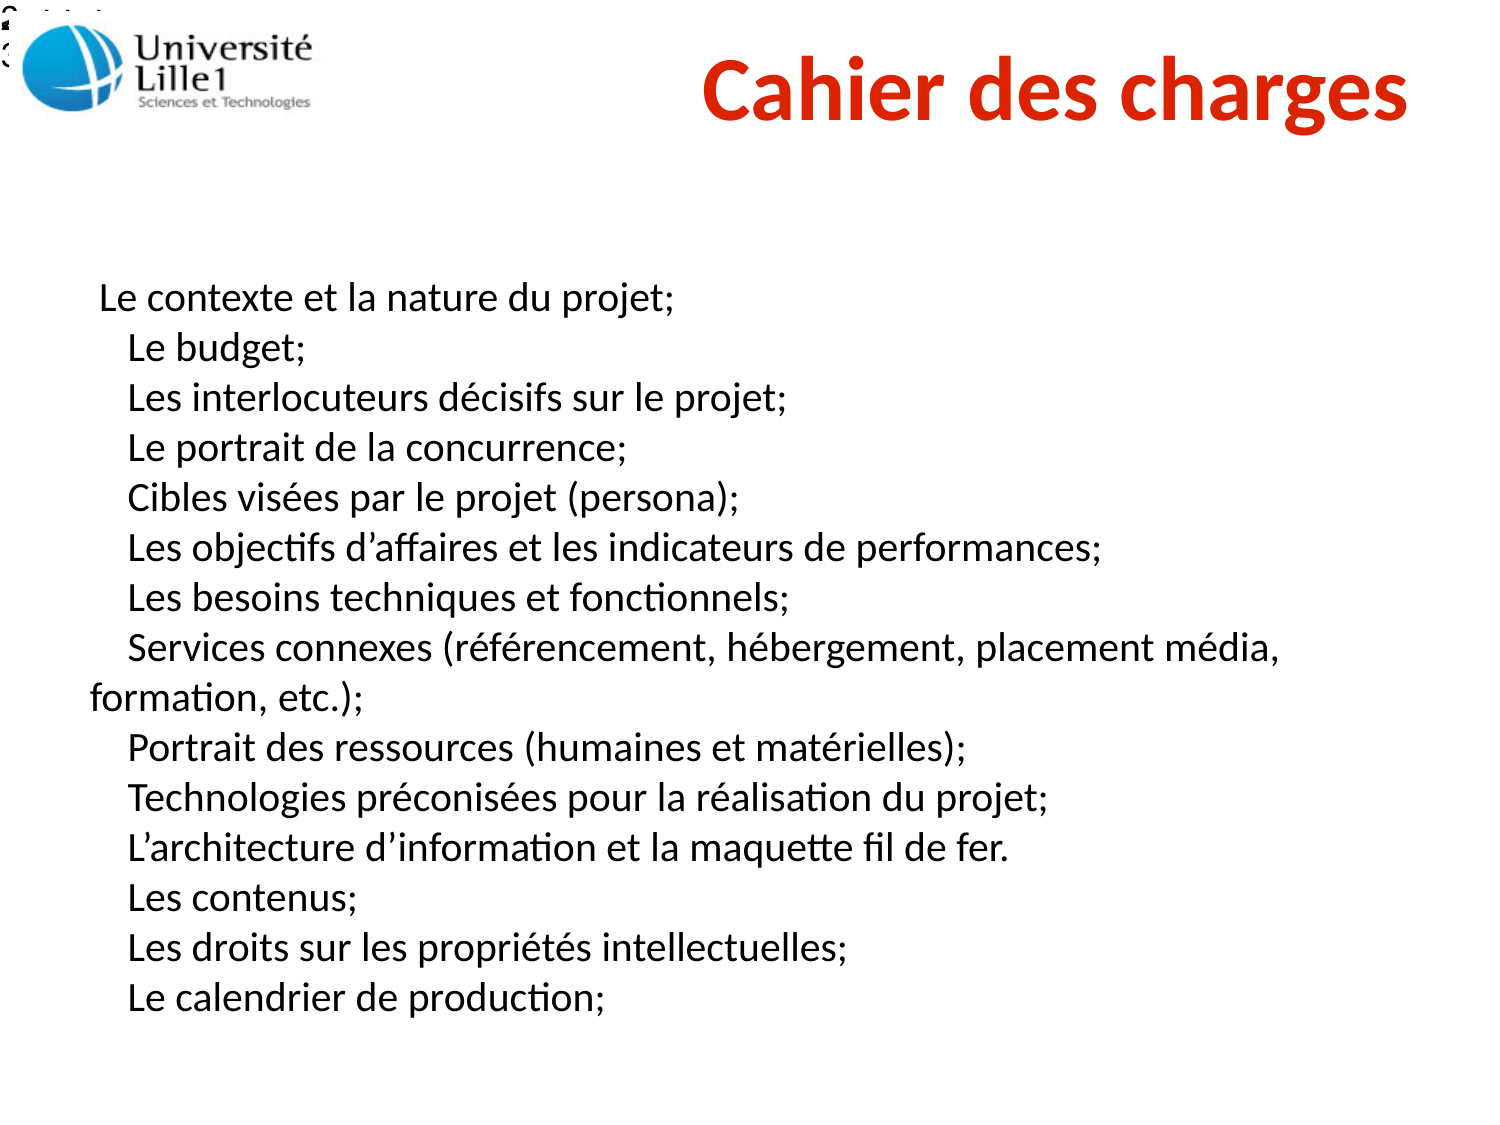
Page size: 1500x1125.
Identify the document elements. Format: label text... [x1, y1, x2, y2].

text_box Cahier des charges [74, 45, 1425, 233]
picture [9, 11, 343, 118]
text_box Le contexte et la nature du projet; Le budget; Les interlocuteurs décisifs sur le projet; Le portrait de la concurrence; Cibles visées par le projet (persona); Les objectifs d’affaires et les indicateurs de performances; Les besoins techniques et fonctionnels; Services connexes (référencement, hébergement, placement média, formation, etc.); Portrait des ressources (humaines et matérielles); Technologies préconisées pour la réalisation du projet; L’architecture d’information et la maquette fil de fer. Les contenus; Les droits sur les propriétés intellectuelles; Le calendrier de production; [74, 262, 1425, 1005]
